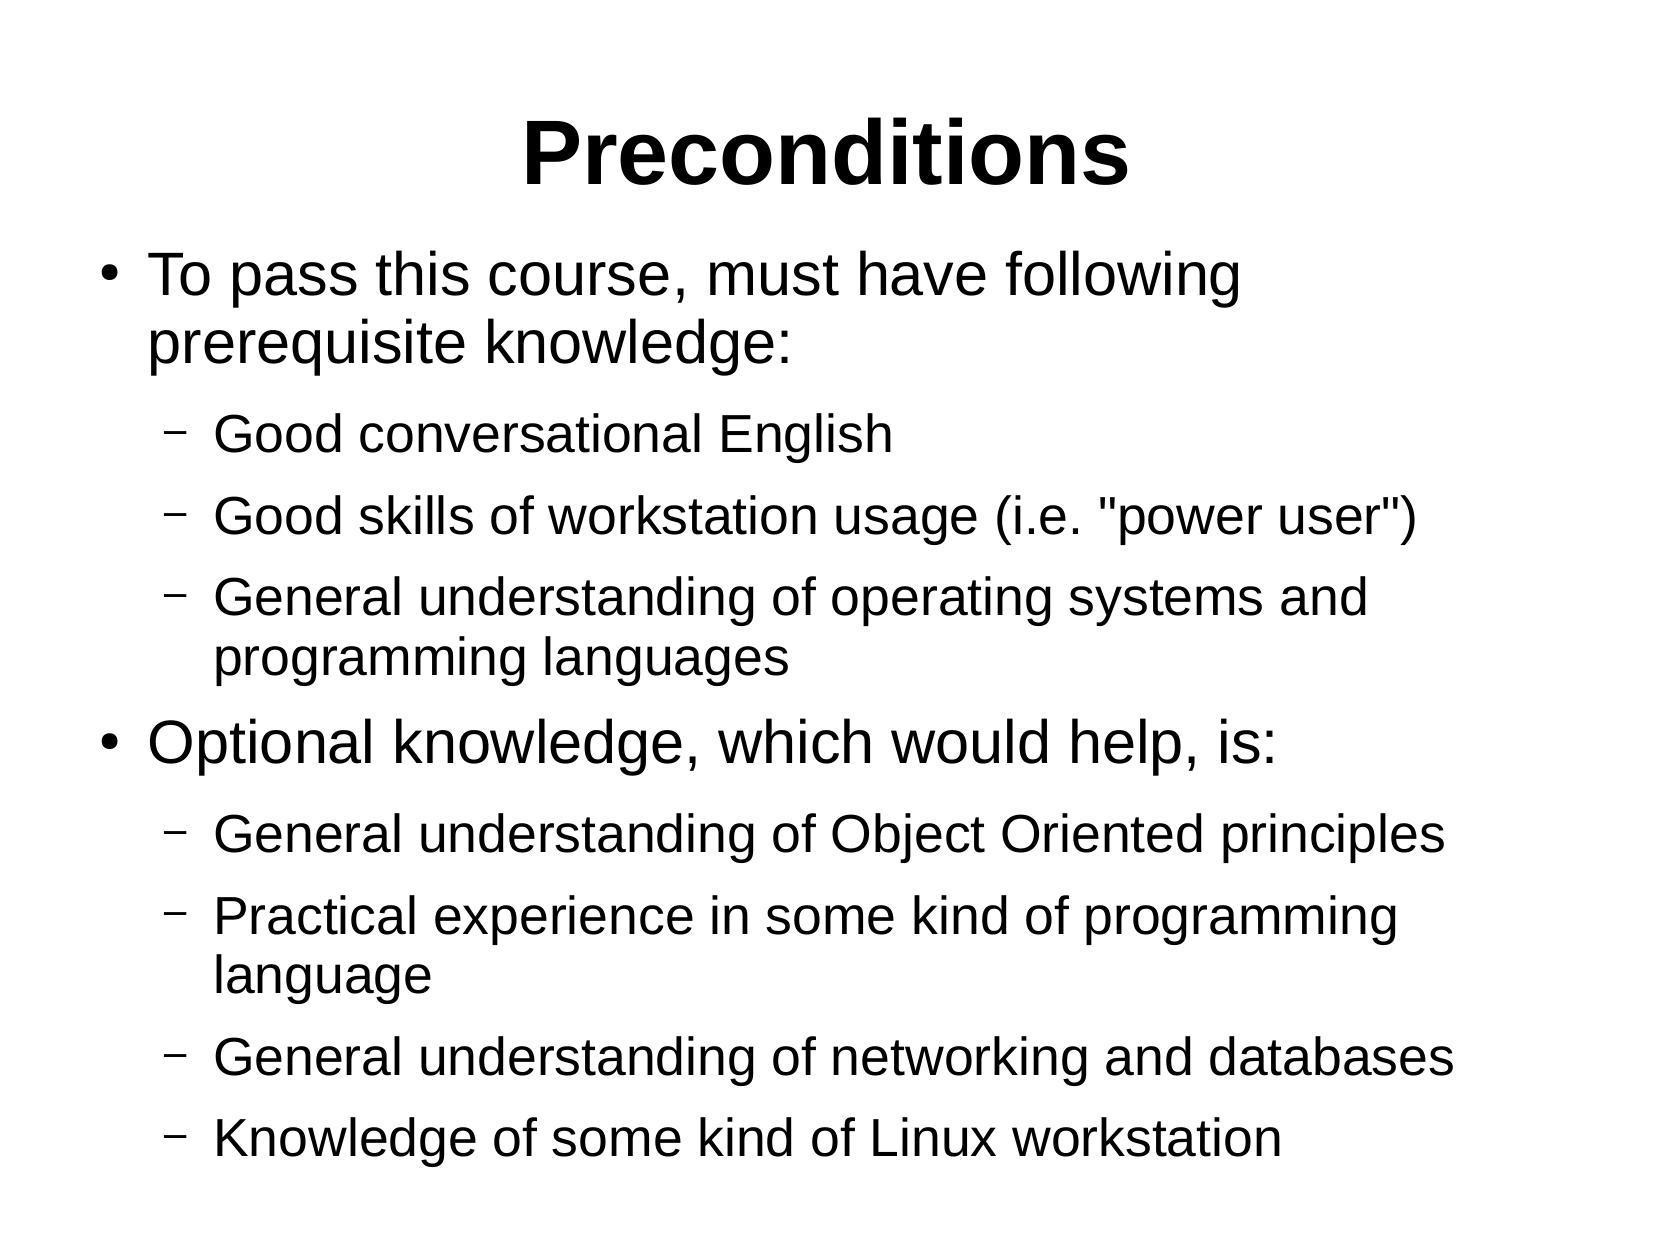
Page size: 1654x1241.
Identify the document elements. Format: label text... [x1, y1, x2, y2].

list To pass this course, must have following prerequisite knowledge: Good conversational English Good skills of workstation usage (i.e. "power user") General understanding of operating systems and programming languages Optional knowledge, which would help, is: General understanding of Object Oriented principles Practical experience in some kind of programming language General understanding of networking and databases Knowledge of some kind of Linux workstation [82, 240, 1538, 1186]
title Preconditions [82, 49, 1571, 257]
